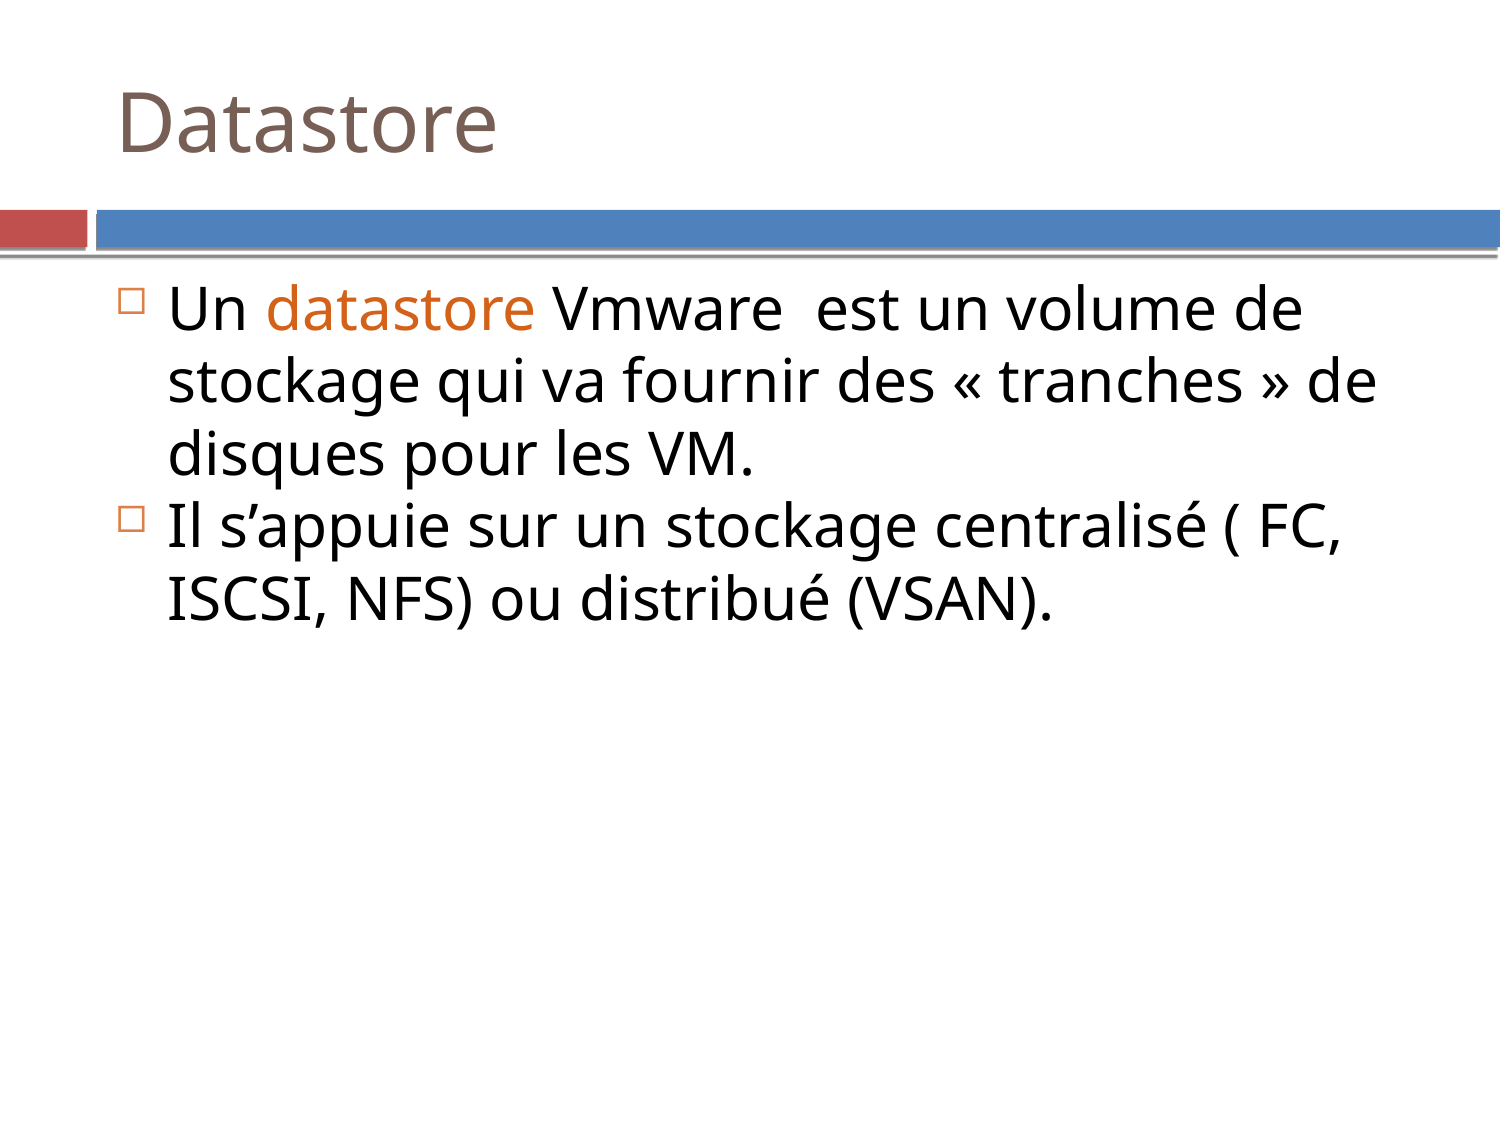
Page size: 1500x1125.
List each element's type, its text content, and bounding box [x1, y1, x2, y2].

text_box Un datastore Vmware est un volume de stockage qui va fournir des « tranches » de disques pour les VM. Il s’appuie sur un stockage centralisé ( FC, ISCSI, NFS) ou distribué (VSAN). [100, 262, 1438, 1000]
text_box Datastore [100, 37, 1438, 200]
